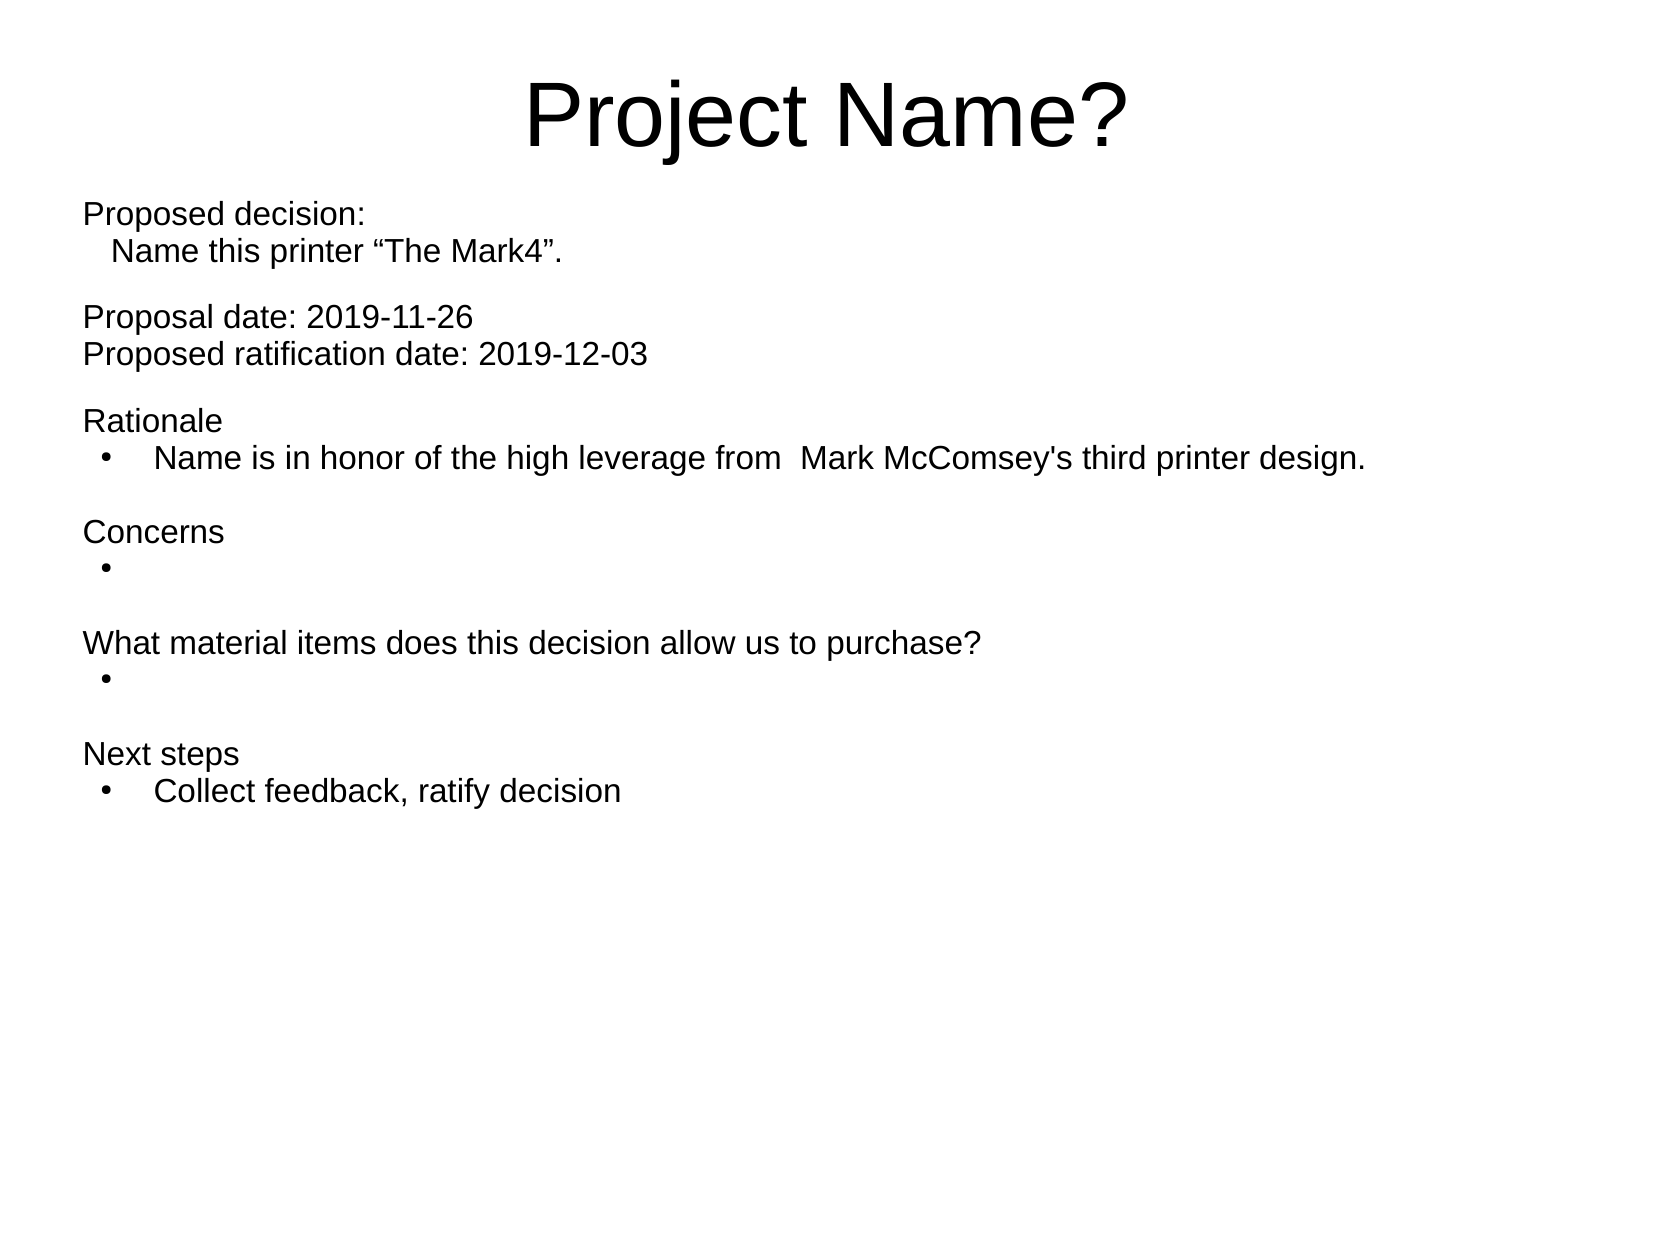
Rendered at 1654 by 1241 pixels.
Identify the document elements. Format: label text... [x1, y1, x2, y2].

title Project Name? [82, 49, 1571, 181]
list Proposed decision: Name this printer “The Mark4”. Proposal date: 2019-11-26 Proposed ratification date: 2019-12-03 Rationale Name is in honor of the high leverage from Mark McComsey's third printer design. Concerns What material items does this decision allow us to purchase? Next steps Collect feedback, ratify decision [82, 195, 1571, 1014]
